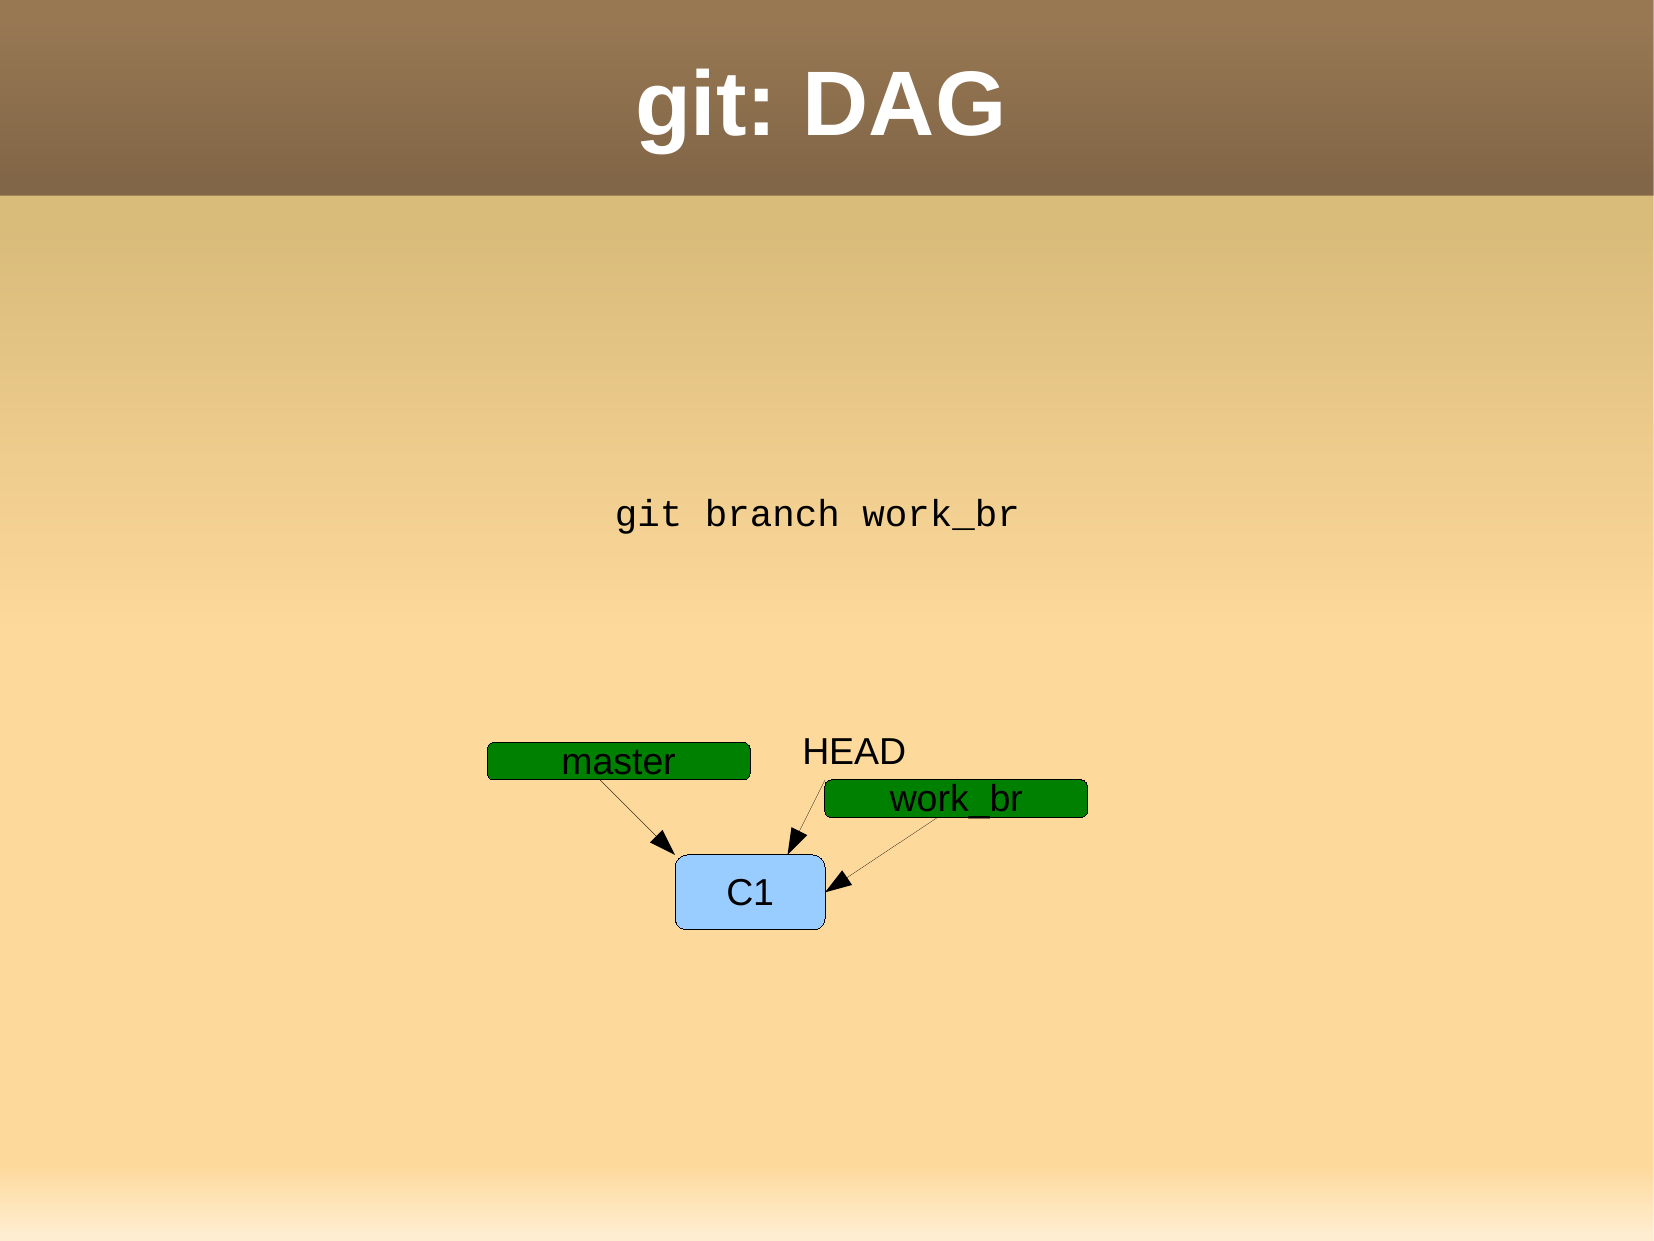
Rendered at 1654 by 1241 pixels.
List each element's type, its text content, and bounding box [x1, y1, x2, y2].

text_box master [487, 742, 751, 780]
picture [0, 0, 1654, 1241]
text_box C1 [675, 854, 826, 930]
text_box work_br [824, 779, 1088, 818]
text_box HEAD [787, 723, 922, 780]
text_box git branch work_br [600, 487, 1035, 588]
title git: DAG [76, 7, 1565, 200]
